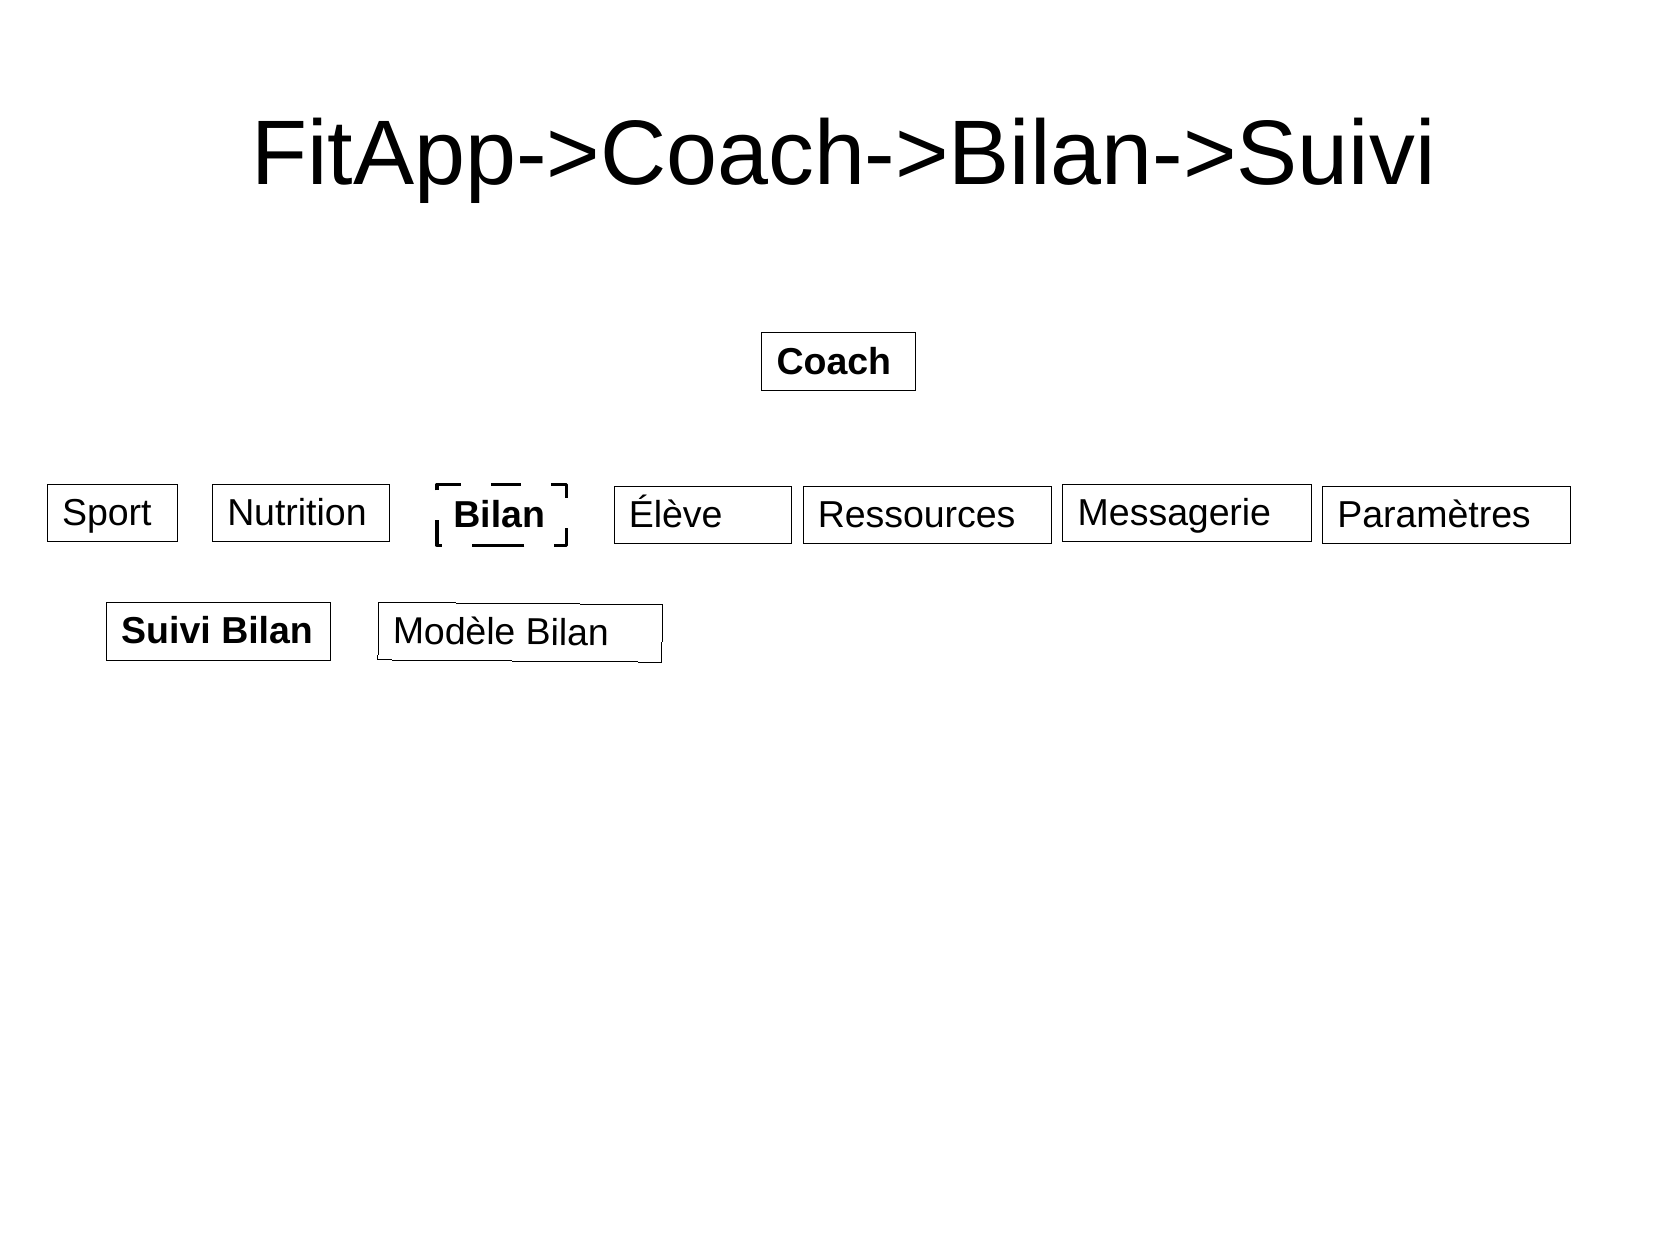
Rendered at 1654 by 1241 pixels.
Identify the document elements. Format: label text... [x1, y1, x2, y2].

text_box Sport [47, 484, 178, 542]
text_box Messagerie [1062, 484, 1312, 542]
text_box Modèle Bilan [377, 602, 663, 663]
text_box Ressources [803, 486, 1052, 544]
text_box Élève [614, 486, 792, 544]
text_box Coach [761, 332, 916, 391]
title FitApp->Coach->Bilan->Suivi [70, 49, 1619, 257]
text_box Paramètres [1322, 486, 1571, 544]
text_box Nutrition [212, 484, 390, 542]
text_box Suivi Bilan [106, 602, 331, 661]
text_box Bilan [437, 484, 567, 546]
